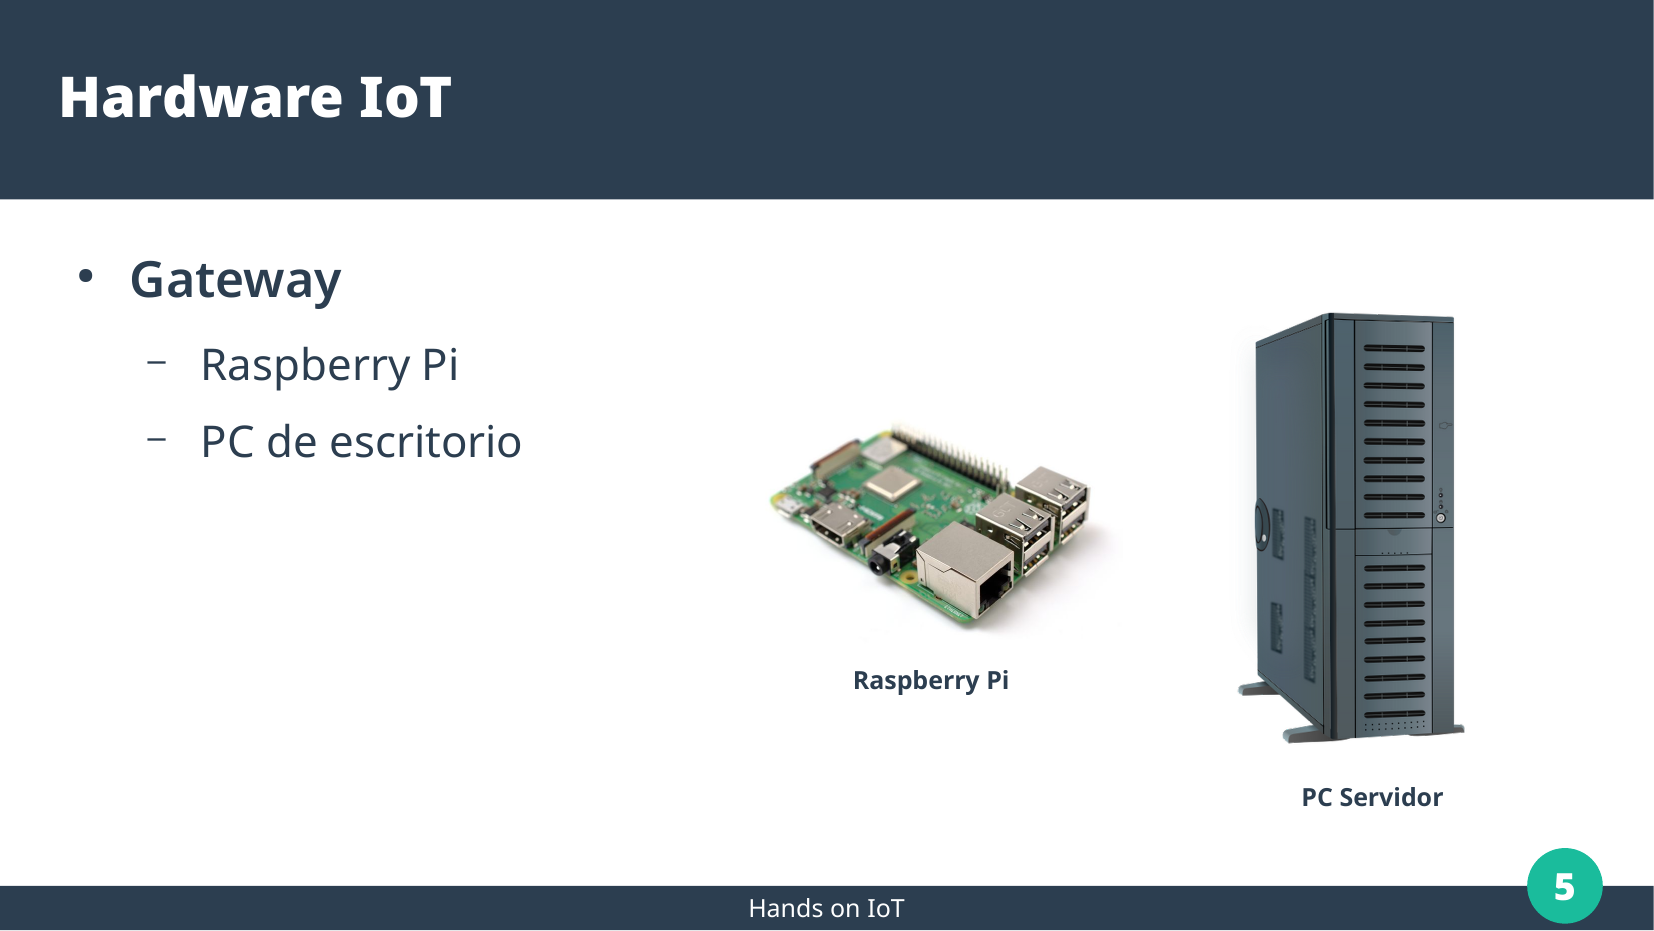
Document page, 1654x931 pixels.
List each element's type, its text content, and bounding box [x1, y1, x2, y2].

picture [757, 296, 1595, 768]
list Gateway Raspberry Pi PC de escritorio [59, 243, 809, 864]
text_box PC Servidor [1241, 769, 1504, 824]
title Hardware IoT [59, 37, 1595, 155]
text_box Raspberry Pi [800, 652, 1062, 707]
